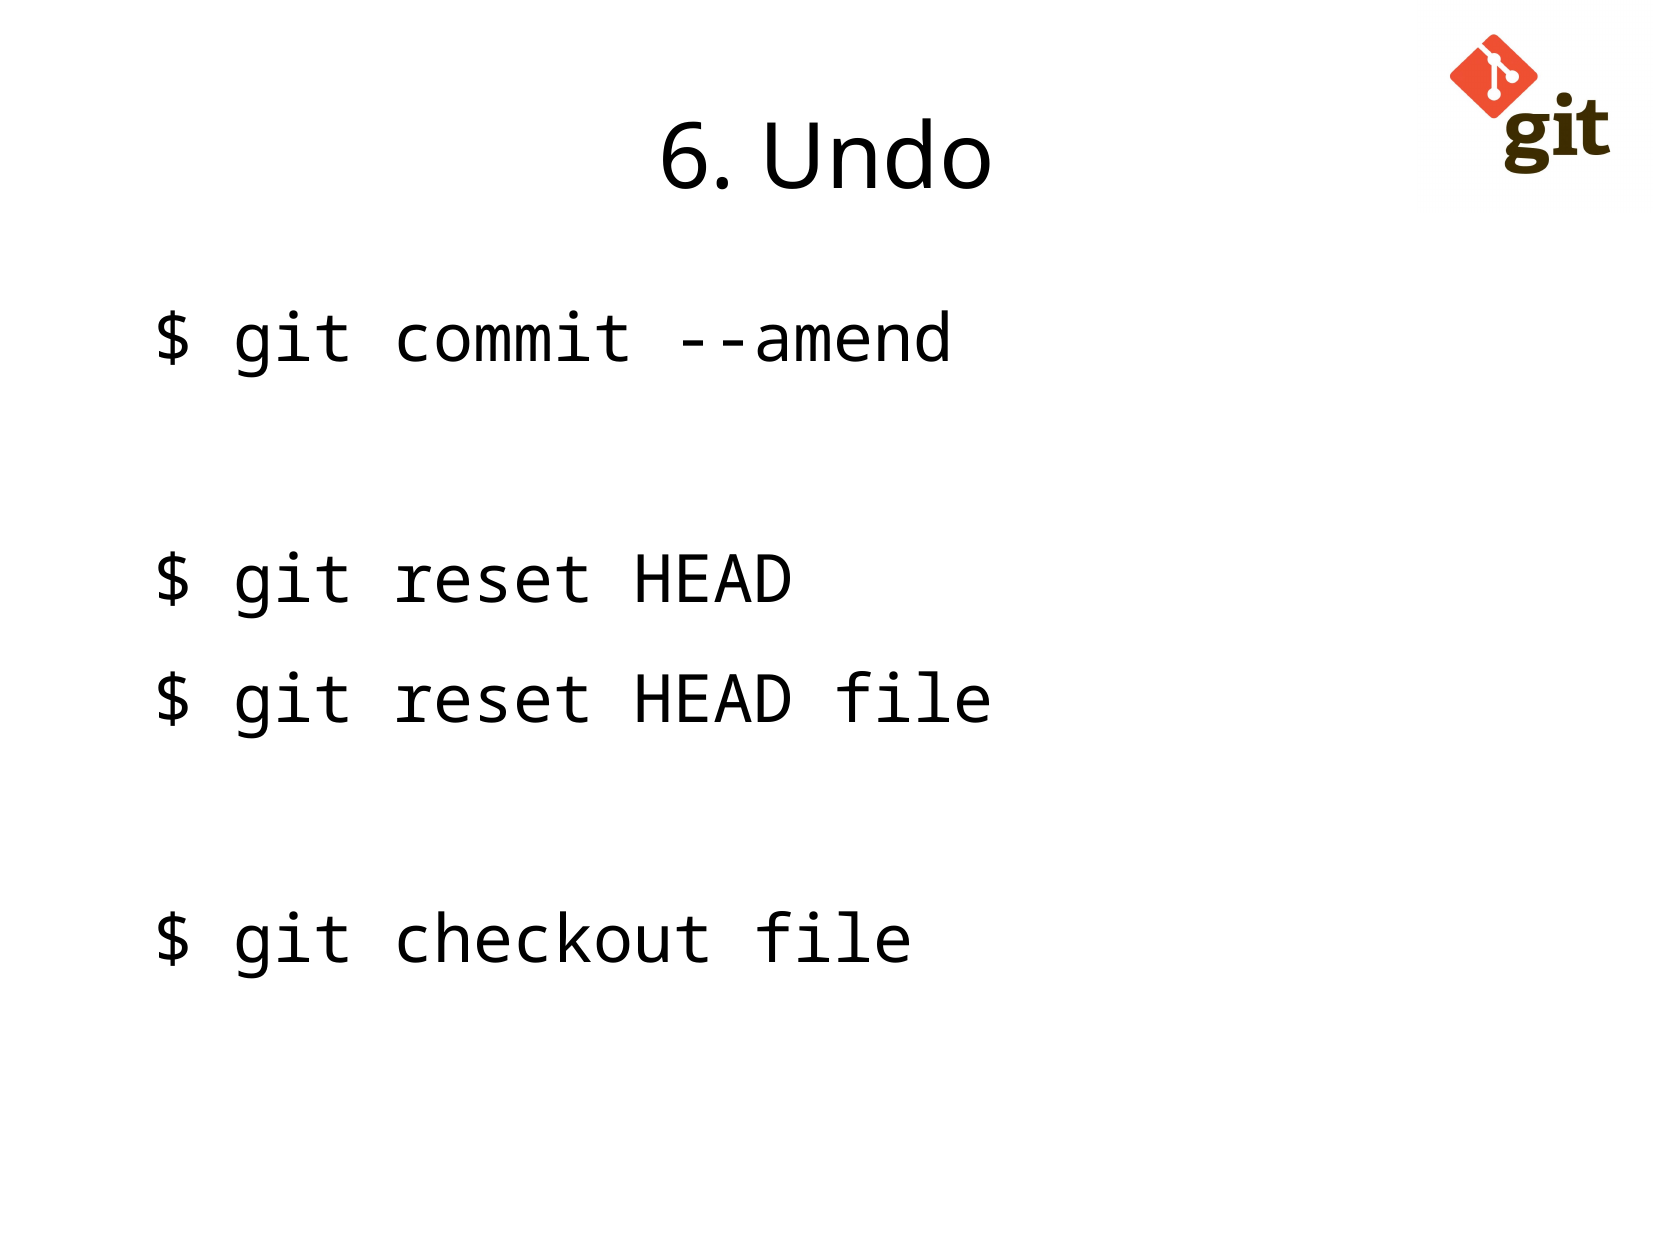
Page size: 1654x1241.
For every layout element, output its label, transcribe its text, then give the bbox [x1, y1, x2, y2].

picture [1417, 0, 1654, 213]
title 6. Undo [82, 49, 1571, 257]
list $ git commit --amend $ git reset HEAD $ git reset HEAD file $ git checkout file [82, 290, 1571, 1010]
